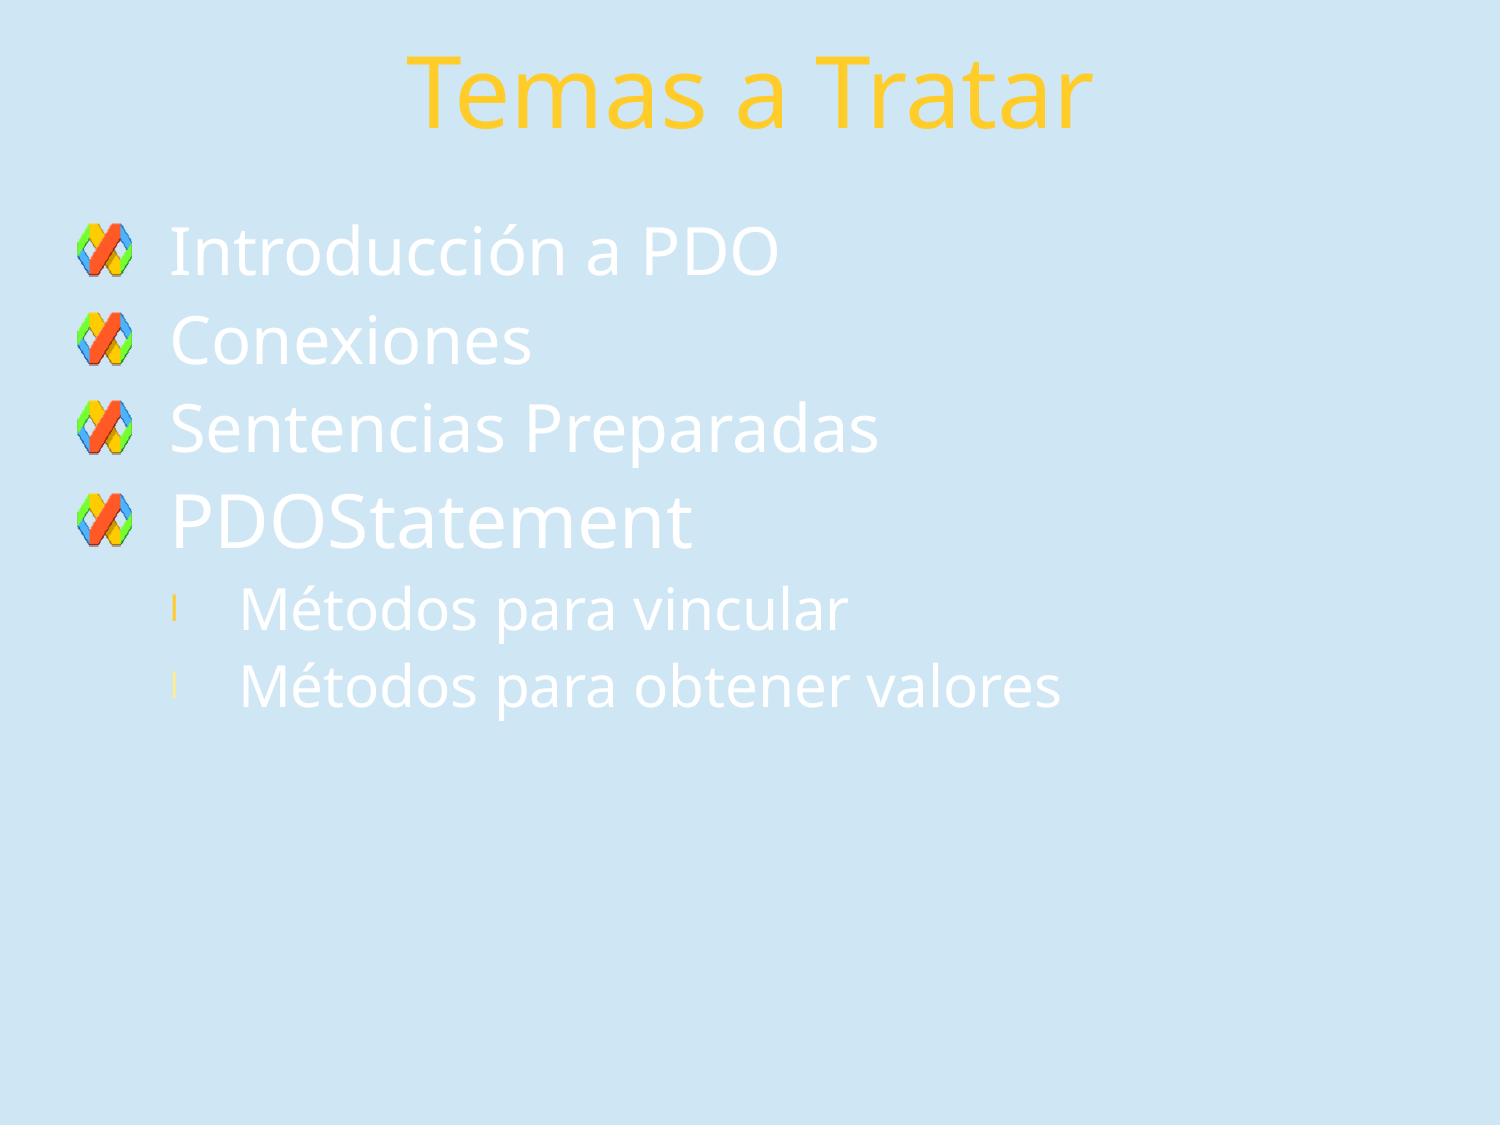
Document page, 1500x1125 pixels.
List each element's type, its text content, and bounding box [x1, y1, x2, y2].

title Temas a Tratar [62, 35, 1440, 159]
list Introducción a PDO Conexiones Sentencias Preparadas PDOStatement Métodos para vincular Métodos para obtener valores [63, 210, 1443, 752]
